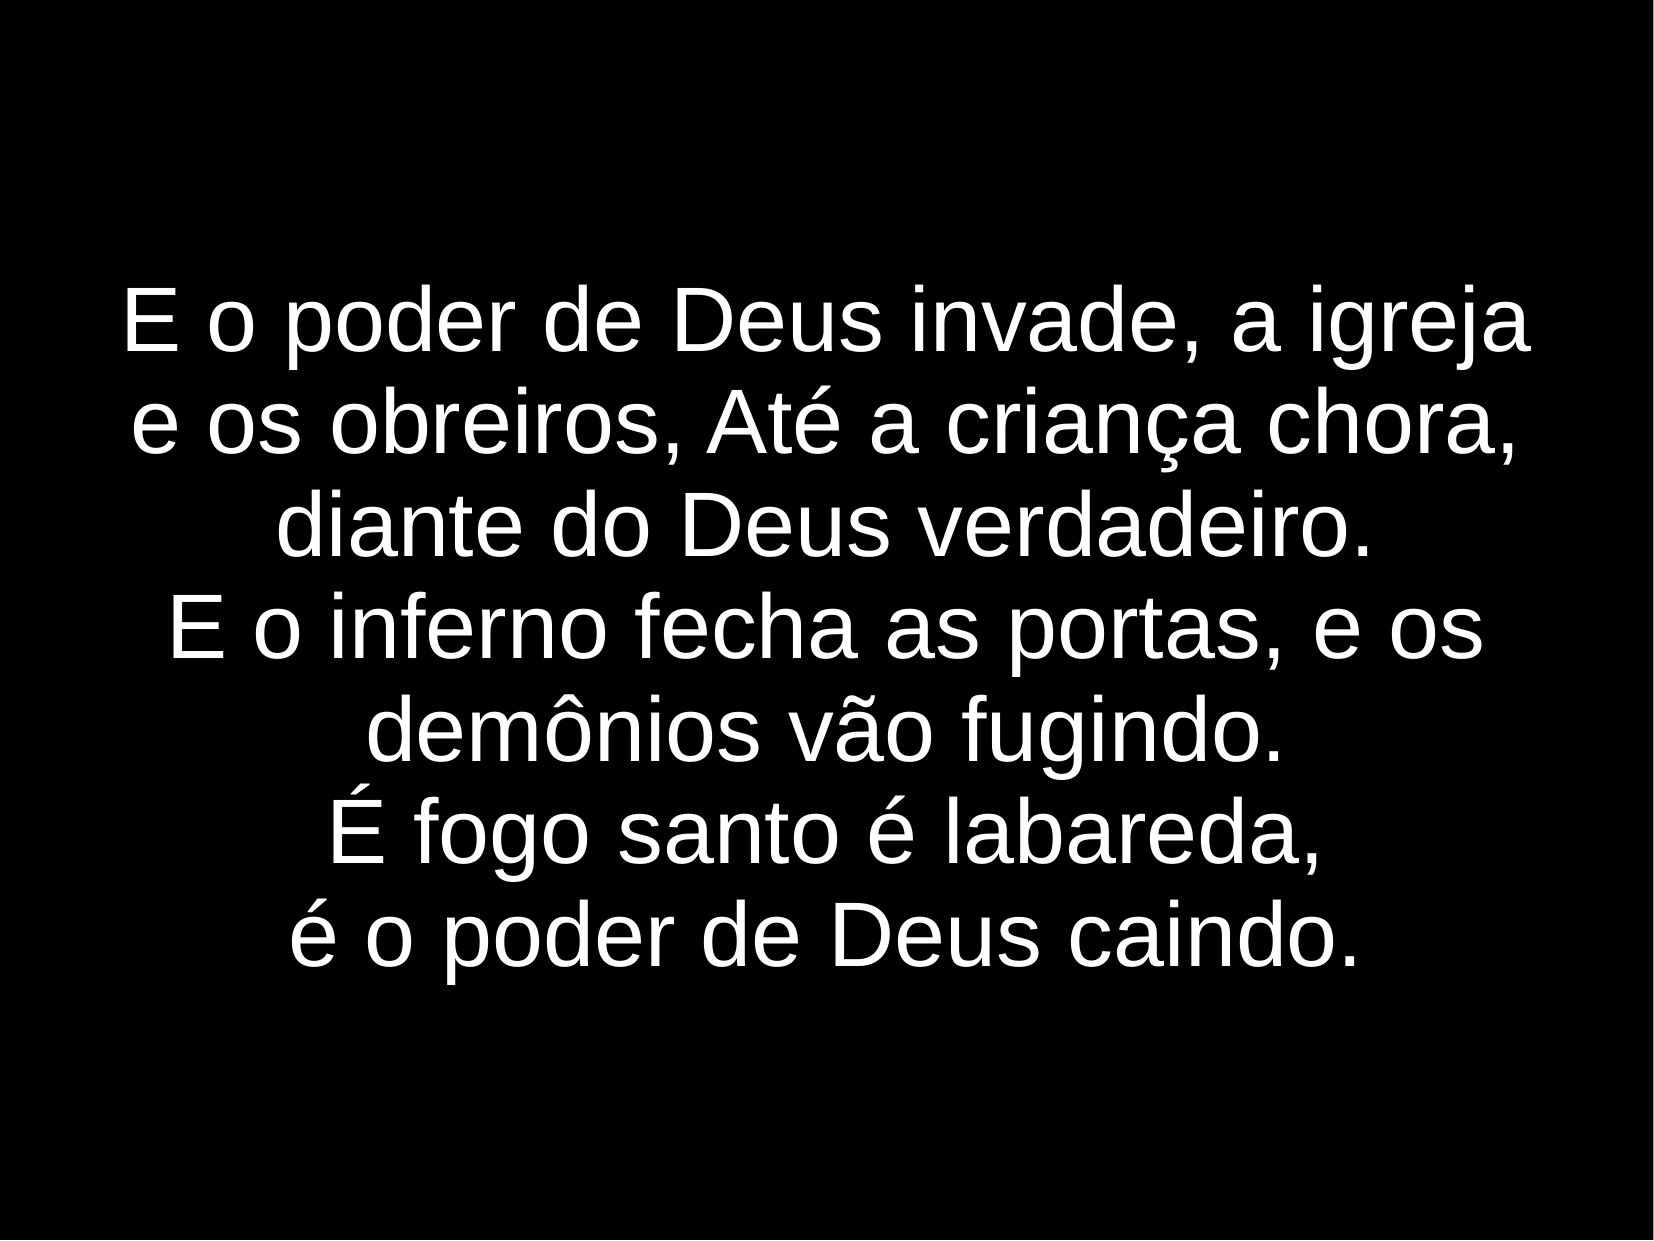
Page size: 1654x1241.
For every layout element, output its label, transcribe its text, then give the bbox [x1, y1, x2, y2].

subtitle E o poder de Deus invade, a igreja e os obreiros, Até a criança chora, diante do Deus verdadeiro. E o inferno fecha as portas, e os demônios vão fugindo. É fogo santo é labareda, é o poder de Deus caindo. [82, 49, 1571, 1205]
